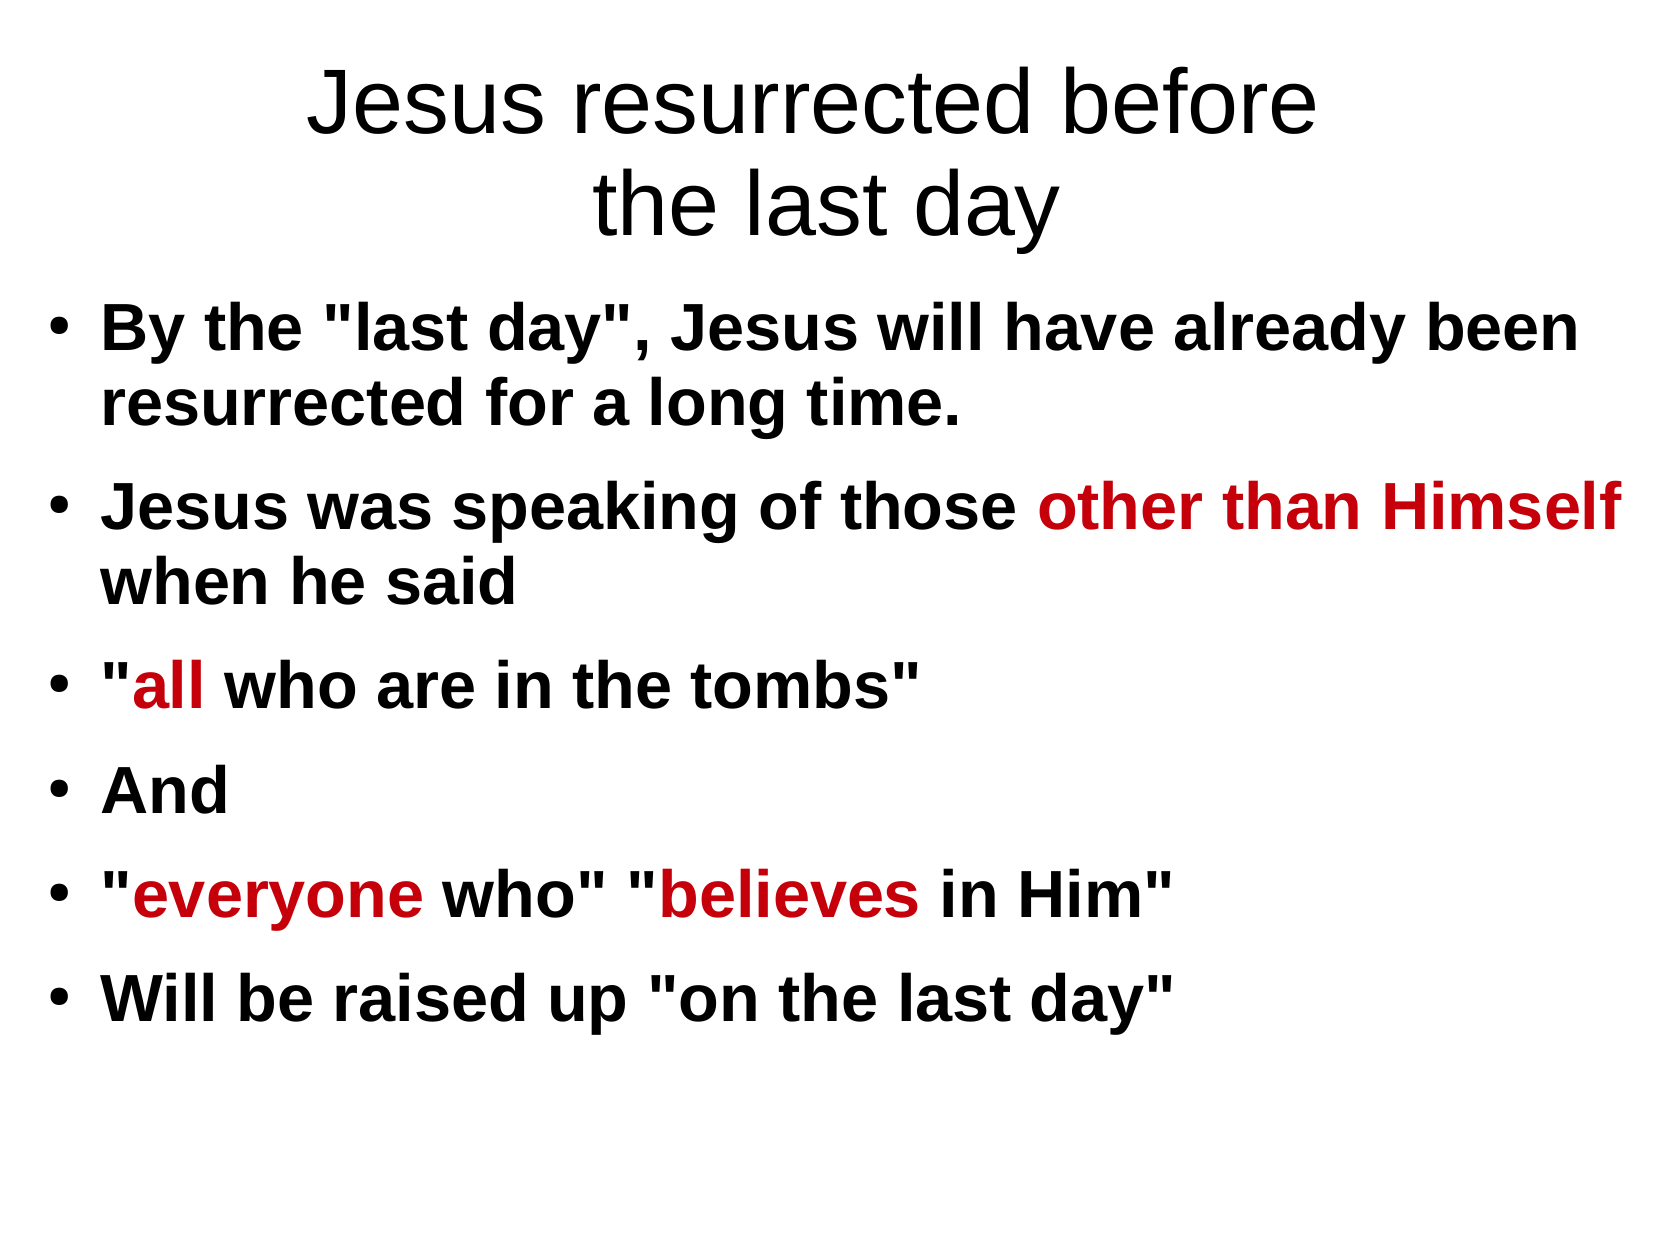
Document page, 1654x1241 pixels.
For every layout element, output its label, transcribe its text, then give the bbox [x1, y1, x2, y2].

title Jesus resurrected before the last day [82, 49, 1571, 257]
list By the "last day", Jesus will have already been resurrected for a long time. Jesus was speaking of those other than Himself when he said "all who are in the tombs" And "everyone who" "believes in Him" Will be raised up "on the last day" [29, 290, 1625, 1211]
